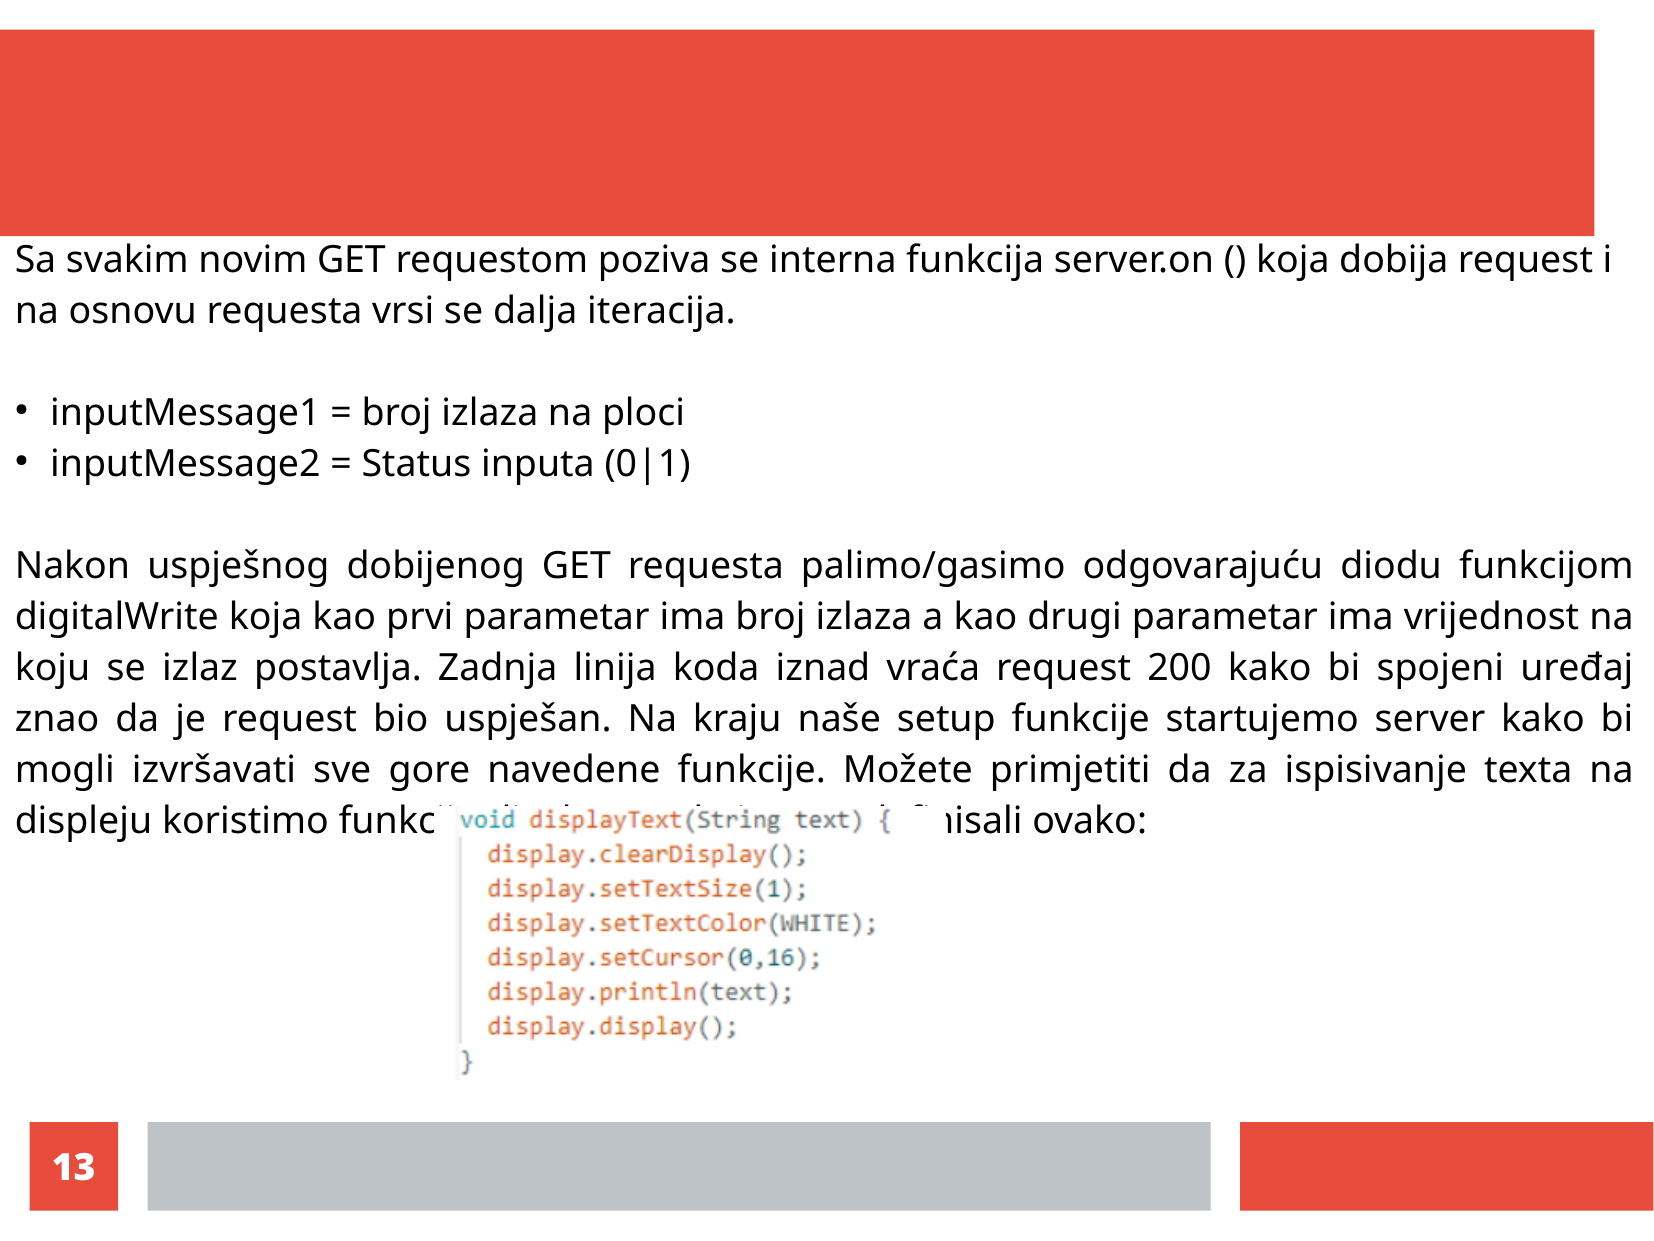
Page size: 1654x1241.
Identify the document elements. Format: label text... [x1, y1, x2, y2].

picture [434, 806, 946, 1081]
text_box Sa svakim novim GET requestom poziva se interna funkcija server.on () koja dobija request i na osnovu requesta vrsi se dalja iteracija. inputMessage1 = broj izlaza na ploci inputMessage2 = Status inputa (0|1) Nakon uspješnog dobijenog GET requesta palimo/gasimo odgovarajuću diodu funkcijom digitalWrite koja kao prvi parametar ima broj izlaza a kao drugi parametar ima vrijednost na koju se izlaz postavlja. Zadnja linija koda iznad vraća request 200 kako bi spojeni uređaj znao da je request bio uspješan. Na kraju naše setup funkcije startujemo server kako bi mogli izvršavati sve gore navedene funkcije. Možete primjetiti da za ispisivanje texta na displeju koristimo funkciju displayText koju smo definisali ovako: [0, 225, 1651, 893]
